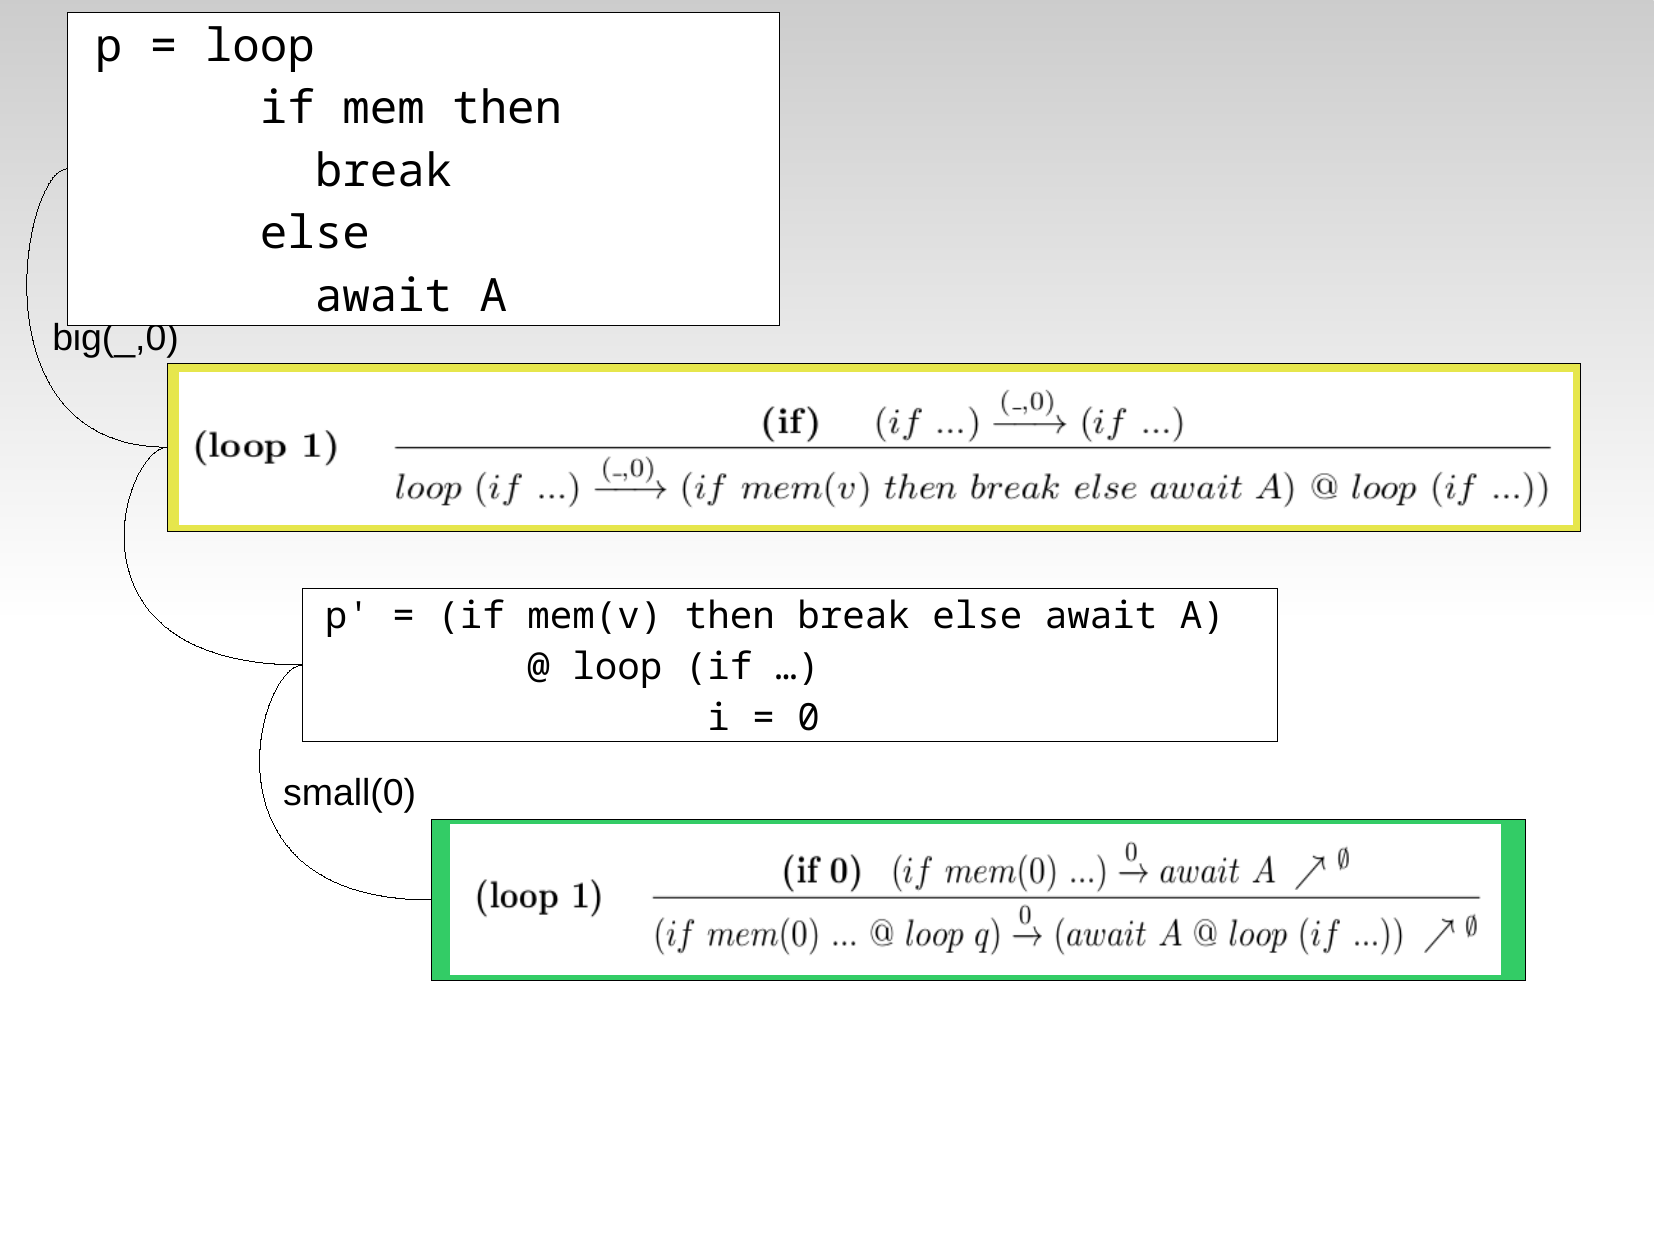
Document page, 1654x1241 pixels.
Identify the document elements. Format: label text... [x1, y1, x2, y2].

text_box p = loop if mem then break else await A [67, 35, 780, 302]
text_box [167, 363, 1581, 532]
text_box [431, 819, 1526, 981]
text_box big(_,0) [37, 309, 194, 367]
picture [450, 824, 1501, 976]
text_box small(0) [268, 763, 432, 821]
text_box p' = (if mem(v) then break else await A) @ loop (if …) i = 0 [302, 589, 1278, 740]
picture [179, 372, 1573, 526]
